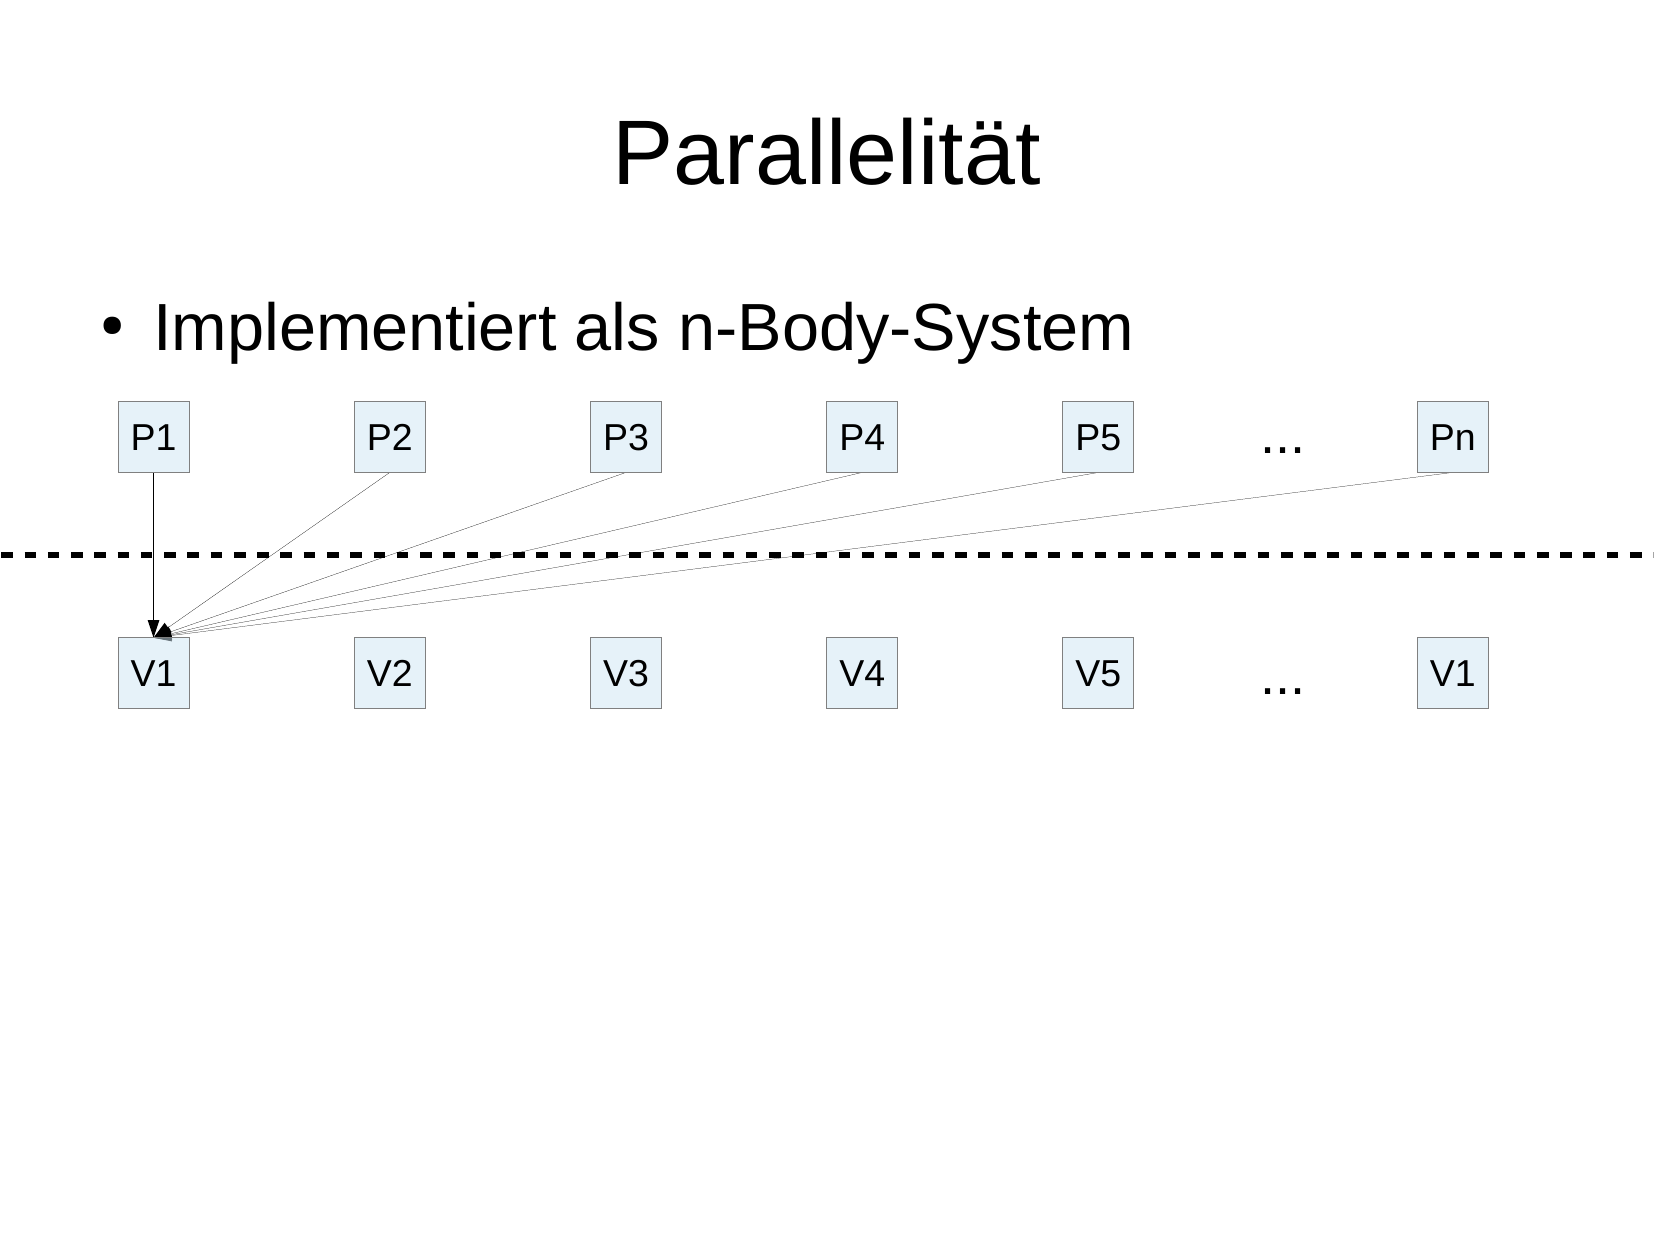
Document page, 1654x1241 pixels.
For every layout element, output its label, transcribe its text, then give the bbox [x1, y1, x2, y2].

text_box V2 [354, 637, 426, 709]
text_box Pn [1417, 401, 1489, 473]
text_box P1 [118, 401, 190, 473]
list Implementiert als n-Body-System [82, 290, 1538, 1010]
text_box P2 [354, 401, 426, 473]
text_box ... [1246, 637, 1329, 714]
text_box V1 [1417, 637, 1489, 709]
text_box ... [1246, 397, 1329, 473]
text_box P3 [590, 401, 662, 473]
text_box P5 [1062, 401, 1134, 473]
text_box P4 [826, 401, 898, 473]
text_box V1 [118, 637, 190, 709]
text_box V4 [826, 637, 898, 709]
text_box V5 [1062, 637, 1134, 709]
text_box V3 [590, 637, 662, 709]
title Parallelität [82, 49, 1571, 257]
